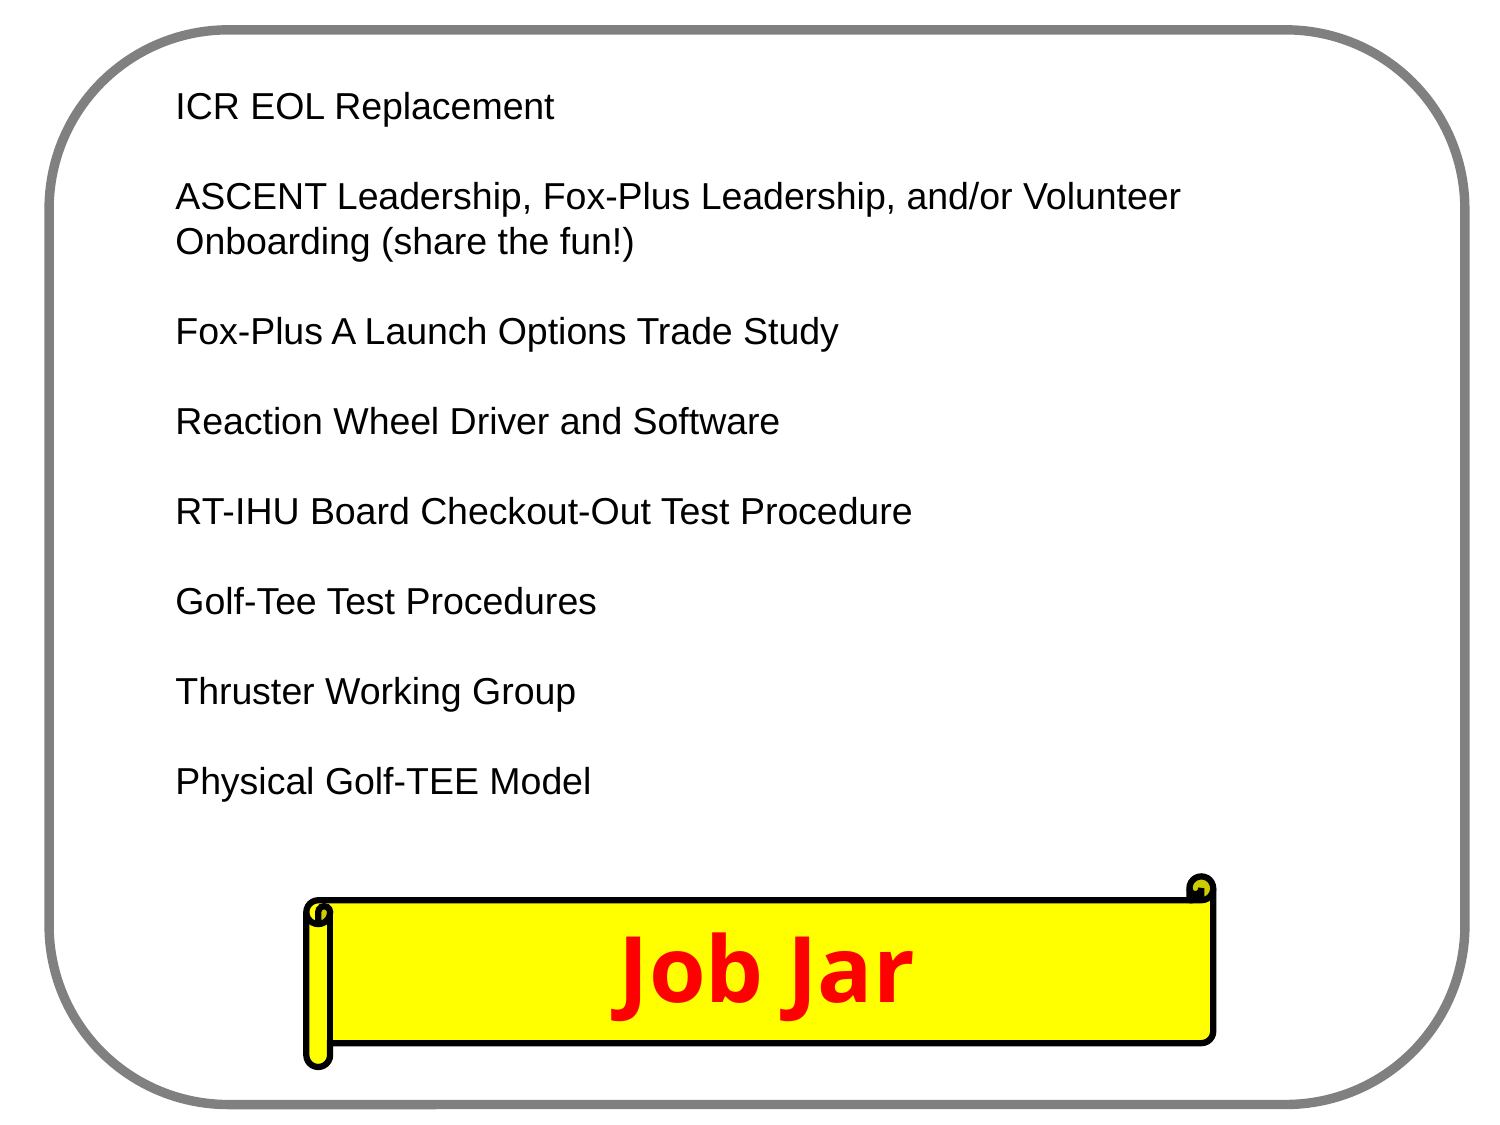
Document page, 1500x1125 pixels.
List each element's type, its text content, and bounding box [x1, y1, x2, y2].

text_box Job Jar [260, 903, 1273, 1028]
text_box ICR EOL Replacement ASCENT Leadership, Fox-Plus Leadership, and/or Volunteer Onboarding (share the fun!) Fox-Plus A Launch Options Trade Study Reaction Wheel Driver and Software RT-IHU Board Checkout-Out Test Procedure Golf-Tee Test Procedures Thruster Working Group Physical Golf-TEE Model [160, 74, 1360, 810]
text_box [306, 1028, 1214, 1068]
text_box [310, 876, 1214, 903]
